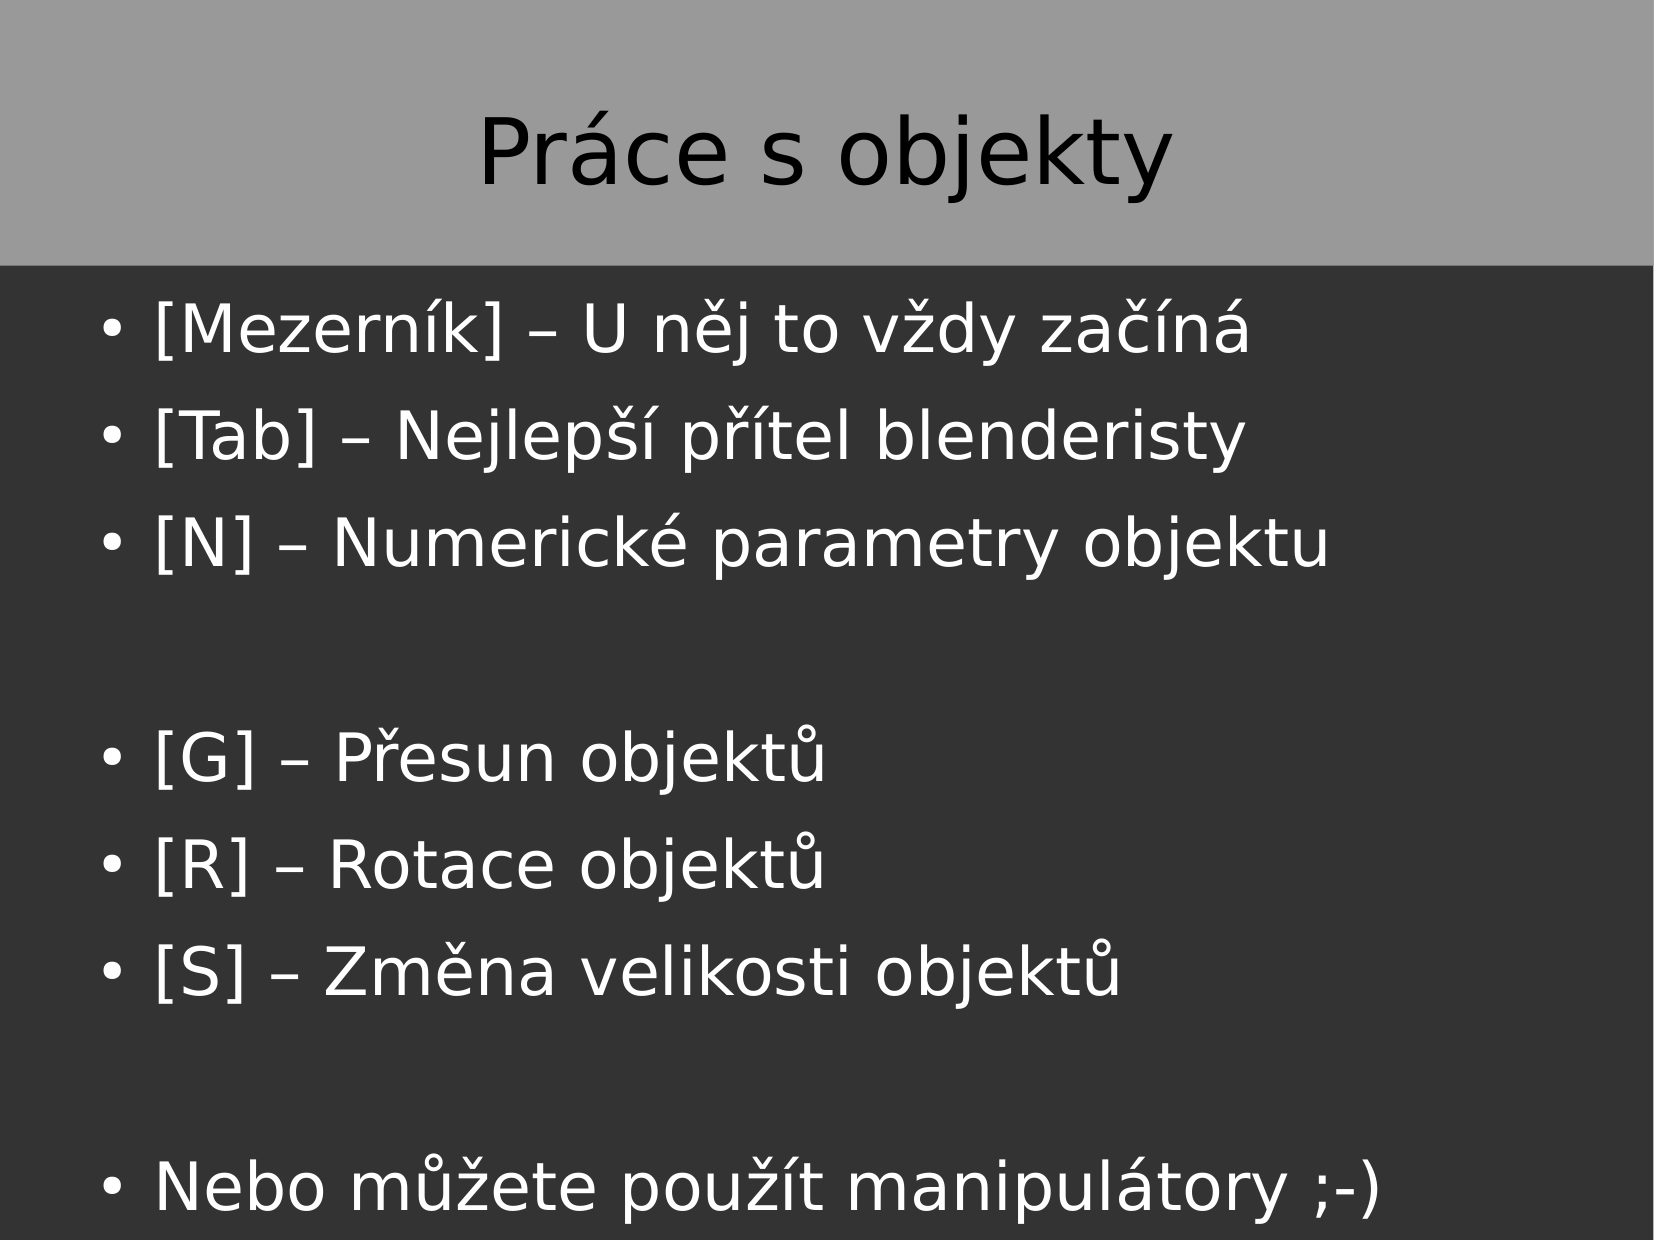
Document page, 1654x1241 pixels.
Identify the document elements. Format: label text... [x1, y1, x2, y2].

title Práce s objekty [82, 56, 1571, 250]
list [Mezerník] – U něj to vždy začíná [Tab] – Nejlepší přítel blenderisty [N] – Numerické parametry objektu [G] – Přesun objektů [R] – Rotace objektů [S] – Změna velikosti objektů Nebo můžete použít manipulátory ;-) [82, 290, 1571, 1226]
